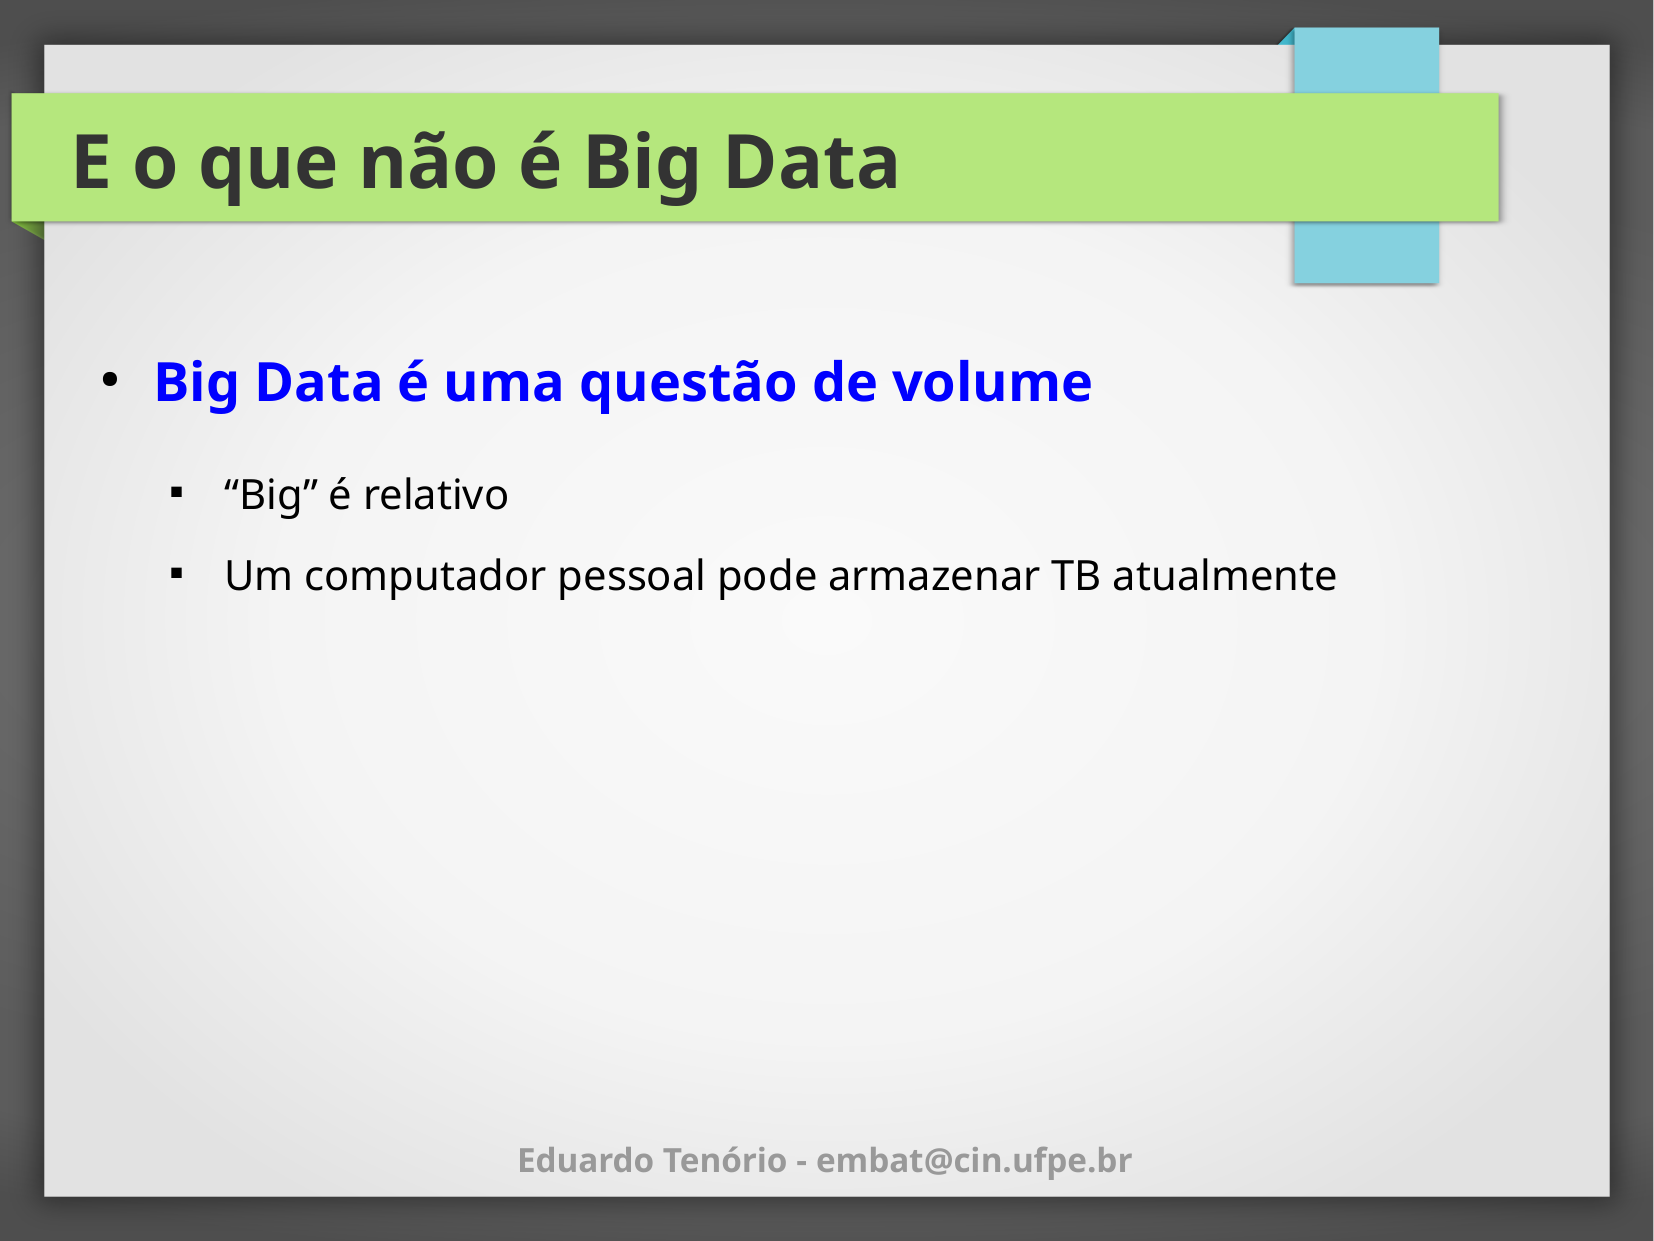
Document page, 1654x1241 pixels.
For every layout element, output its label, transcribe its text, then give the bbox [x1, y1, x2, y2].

list “Big” é relativo Um computador pessoal pode armazenar TB atualmente [82, 465, 1538, 1063]
title E o que não é Big Data [70, 97, 1229, 221]
picture [0, 0, 1654, 1241]
text_box Eduardo Tenório - embat@cin.ufpe.br [45, 1130, 1606, 1201]
list Big Data é uma questão de volume [82, 343, 1538, 465]
